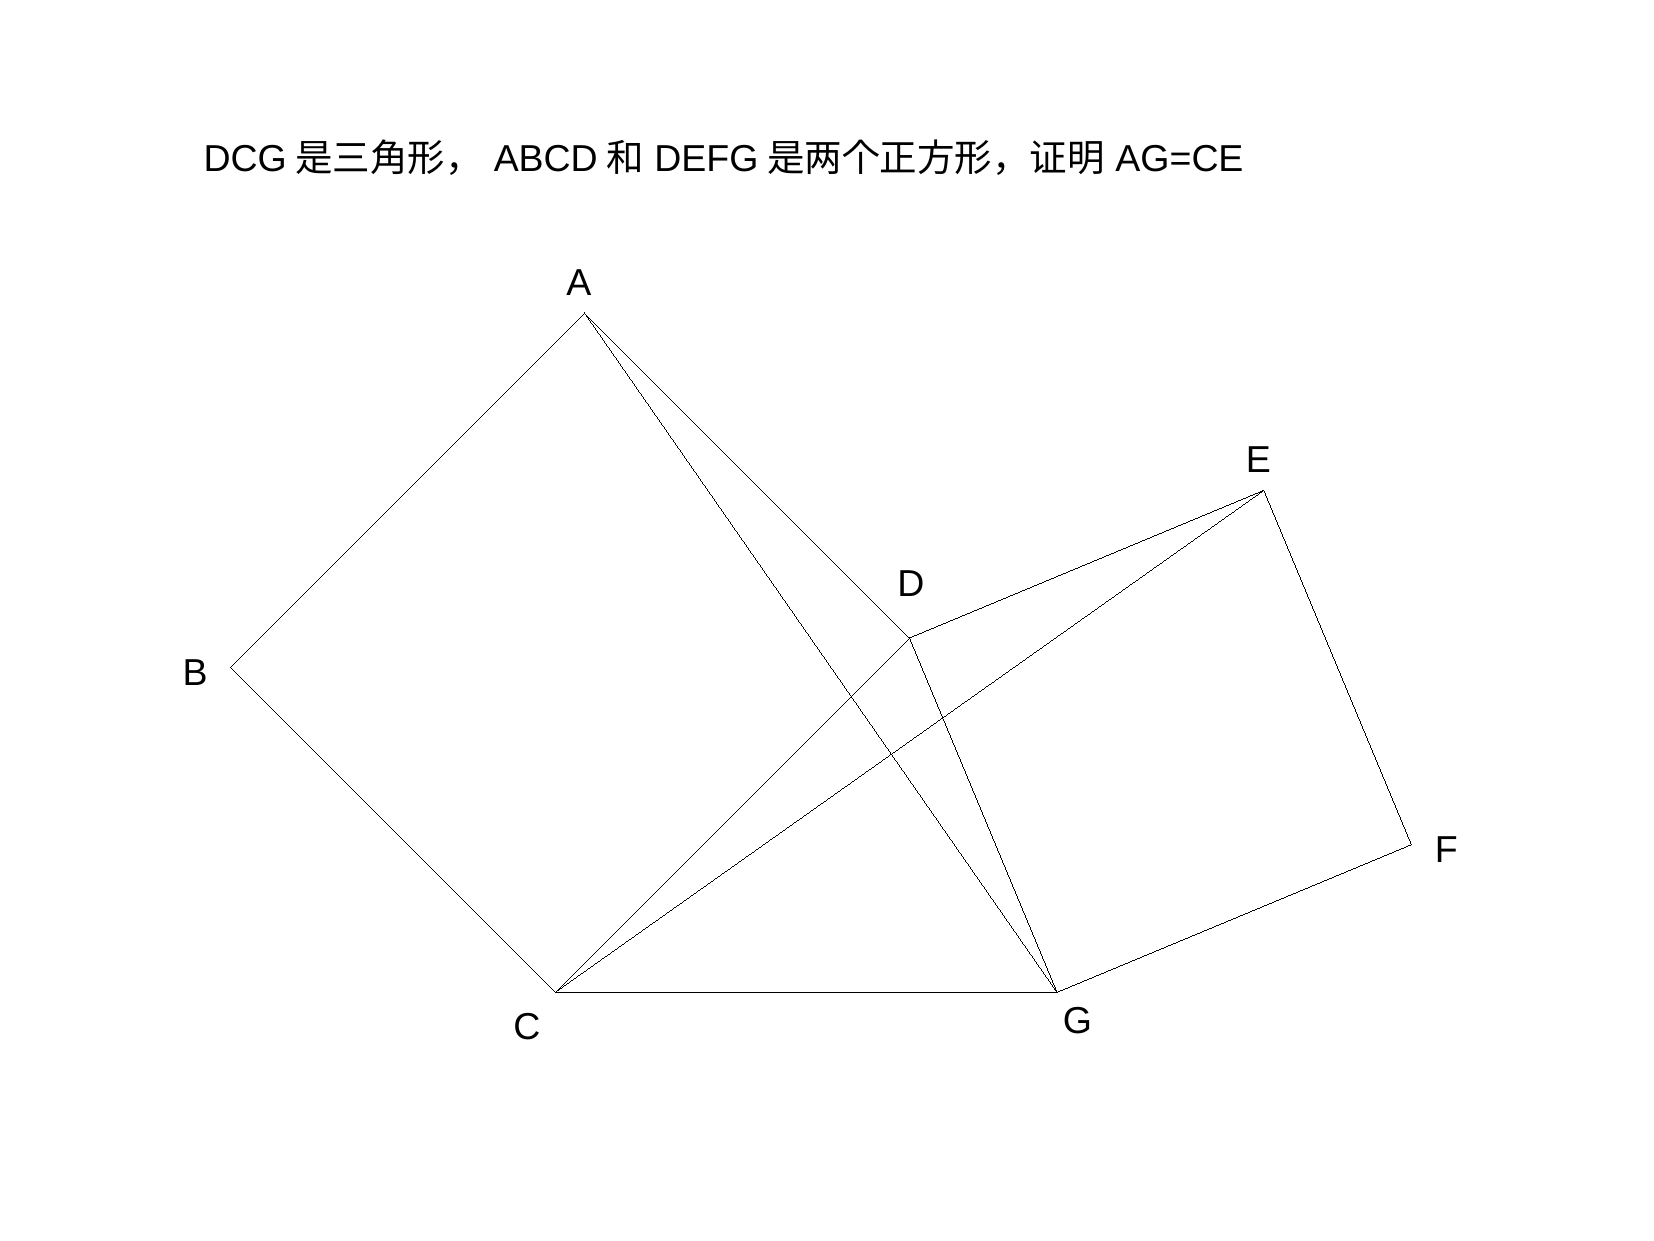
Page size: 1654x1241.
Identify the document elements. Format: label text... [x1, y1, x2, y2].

text_box A [551, 253, 607, 311]
text_box F [1420, 821, 1473, 879]
text_box D [882, 555, 940, 613]
text_box G [1048, 992, 1107, 1050]
text_box DCG是三角形，ABCD和DEFG是两个正方形，证明AG=CE [188, 120, 1211, 178]
text_box B [167, 643, 223, 701]
text_box C [498, 998, 556, 1056]
text_box E [1231, 431, 1286, 489]
